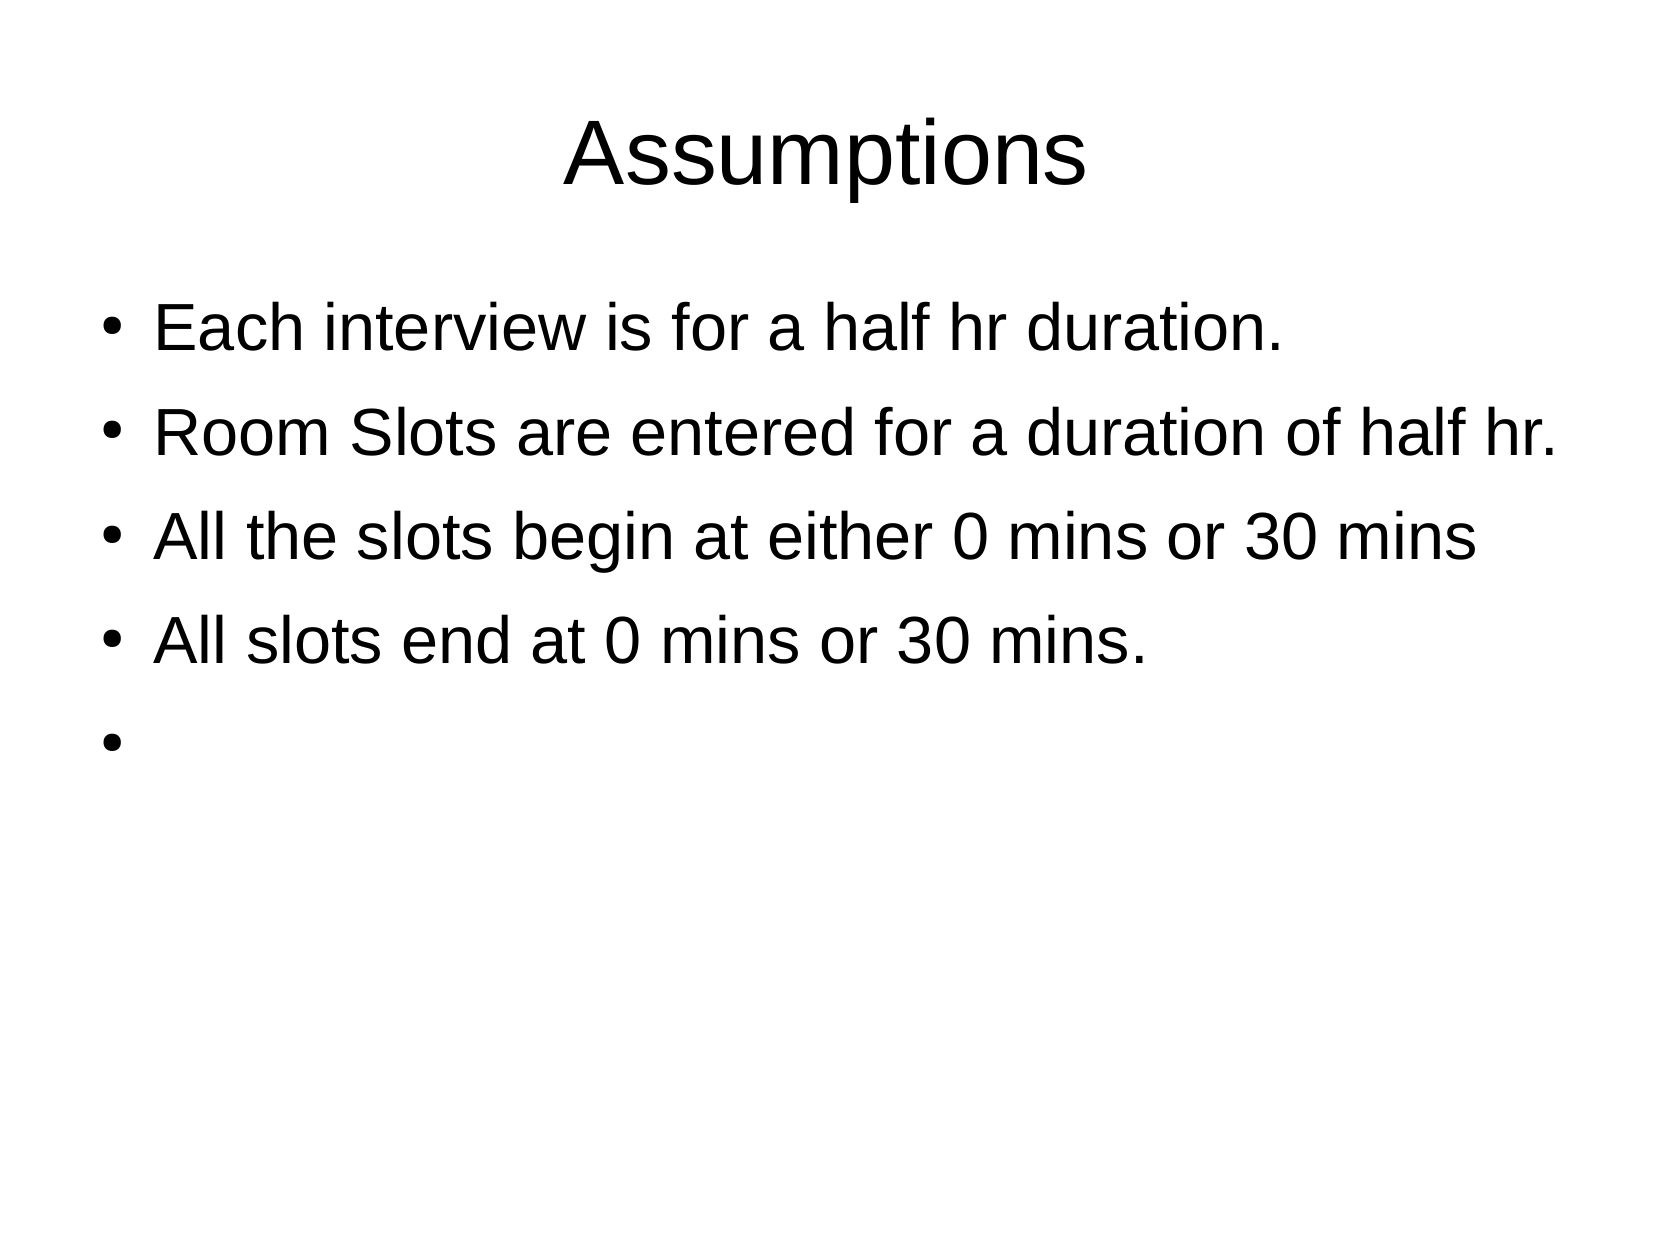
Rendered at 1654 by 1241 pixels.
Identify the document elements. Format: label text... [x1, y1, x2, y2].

list Each interview is for a half hr duration. Room Slots are entered for a duration of half hr. All the slots begin at either 0 mins or 30 mins All slots end at 0 mins or 30 mins. [82, 290, 1571, 1010]
title Assumptions [82, 49, 1571, 257]
